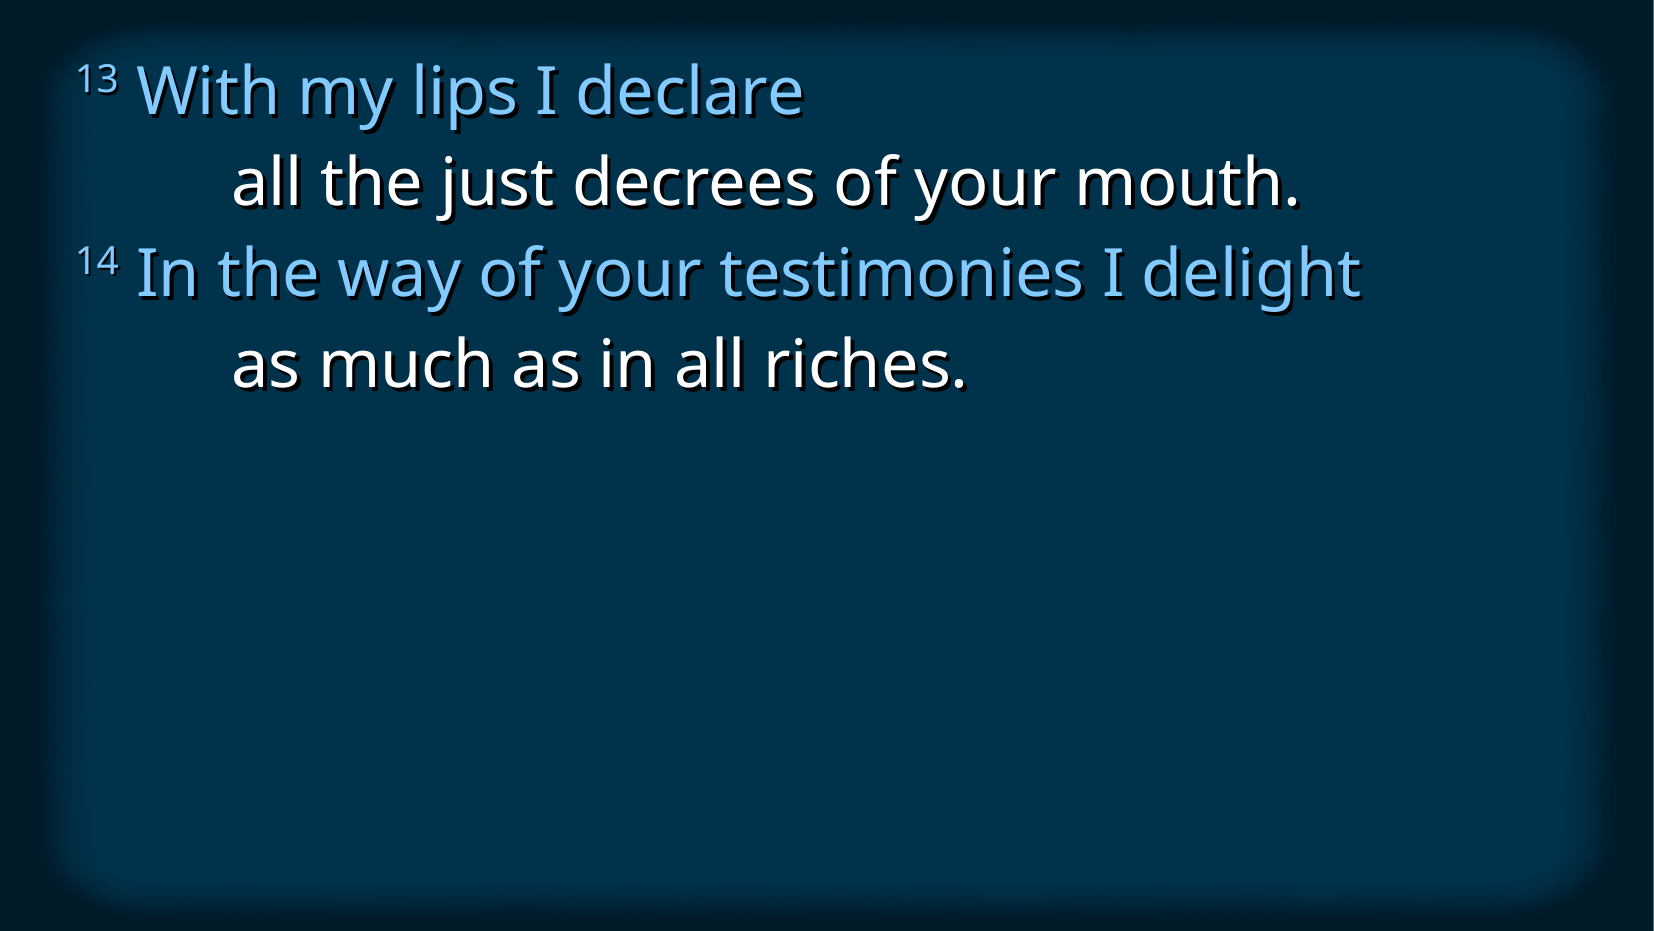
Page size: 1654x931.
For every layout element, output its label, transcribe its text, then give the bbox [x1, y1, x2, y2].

text_box 13 With my lips I declare all the just decrees of your mouth. 14 In the way of your testimonies I delight as much as in all riches. [60, 36, 1591, 421]
picture [0, 0, 1654, 931]
